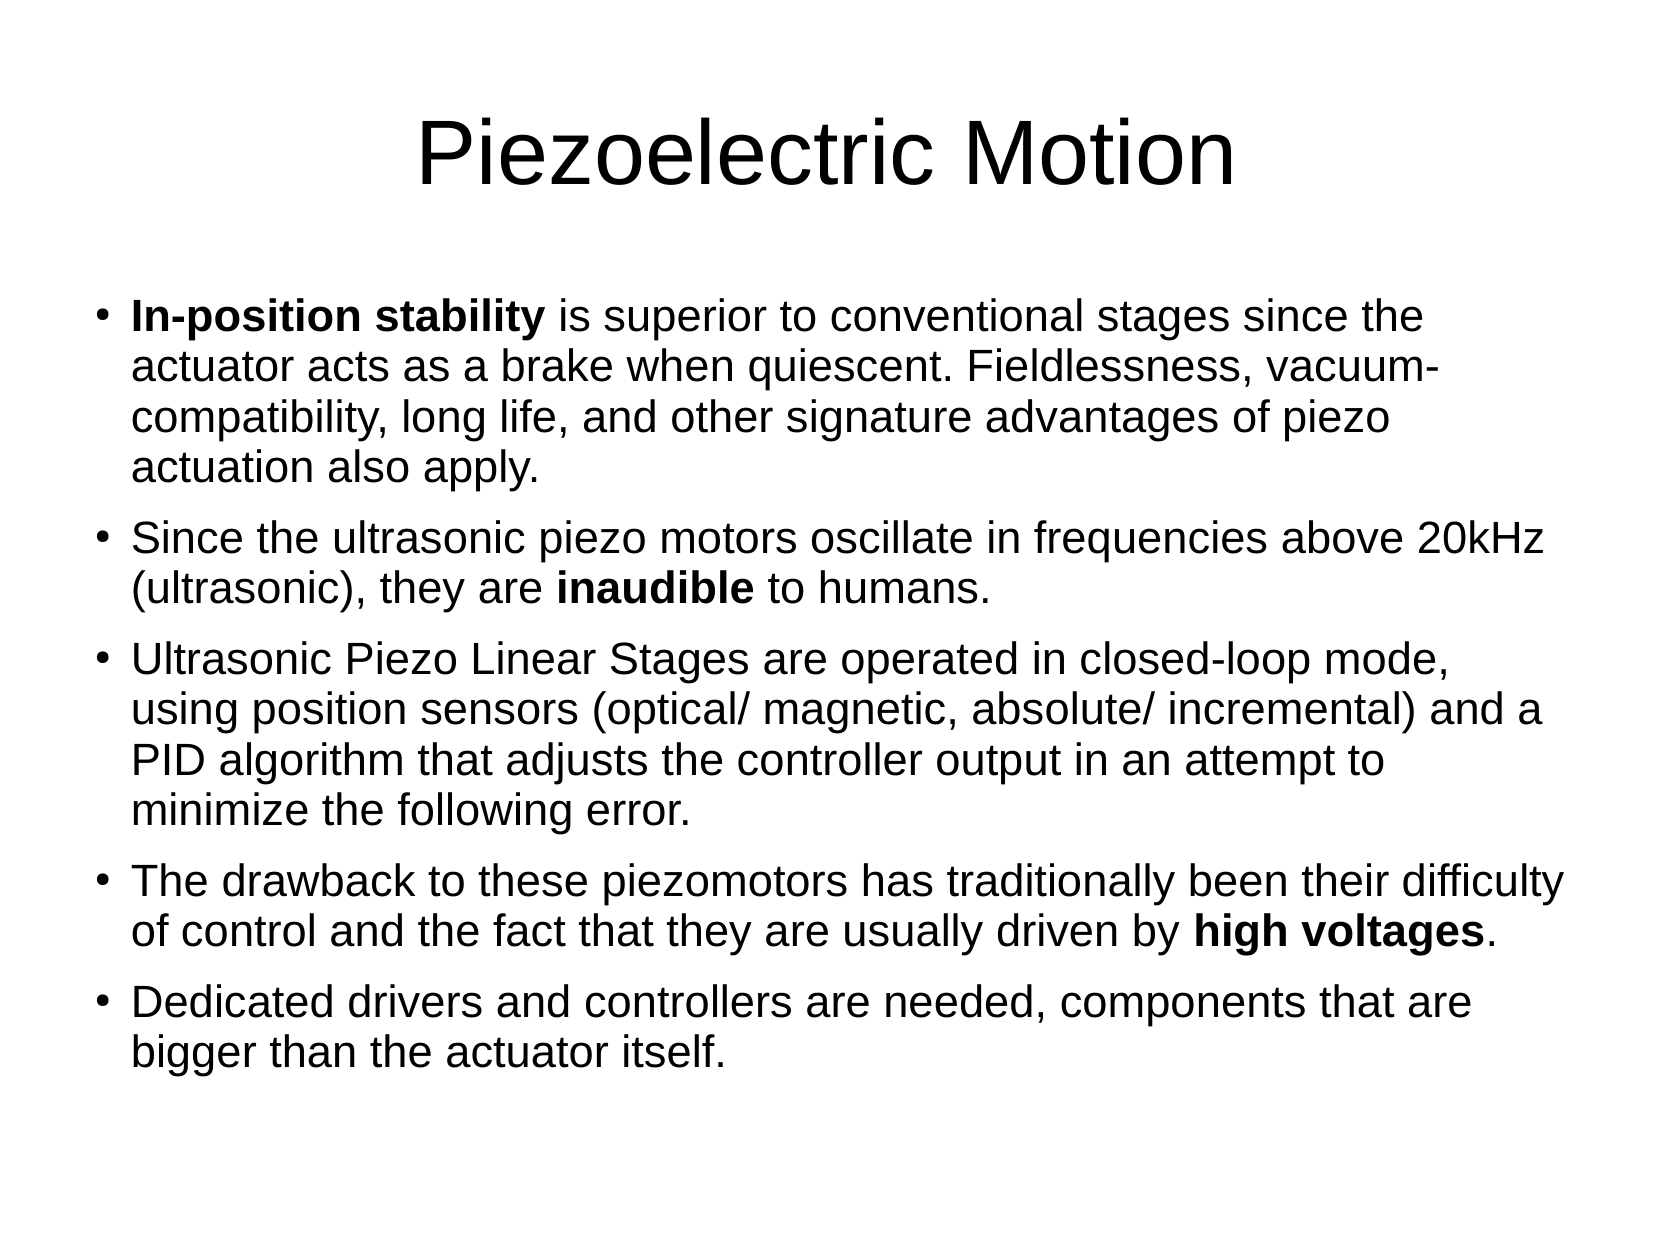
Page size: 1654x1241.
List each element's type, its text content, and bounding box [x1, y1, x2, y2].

title Piezoelectric Motion [82, 49, 1571, 257]
list In-position stability is superior to conventional stages since the actuator acts as a brake when quiescent. Fieldlessness, vacuum-compatibility, long life, and other signature advantages of piezo actuation also apply. Since the ultrasonic piezo motors oscillate in frequencies above 20kHz (ultrasonic), they are inaudible to humans. Ultrasonic Piezo Linear Stages are operated in closed-loop mode, using position sensors (optical/ magnetic, absolute/ incremental) and a PID algorithm that adjusts the controller output in an attempt to minimize the following error. The drawback to these piezomotors has traditionally been their difficulty of control and the fact that they are usually driven by high voltages. Dedicated drivers and controllers are needed, components that are bigger than the actuator itself. [82, 290, 1571, 1096]
